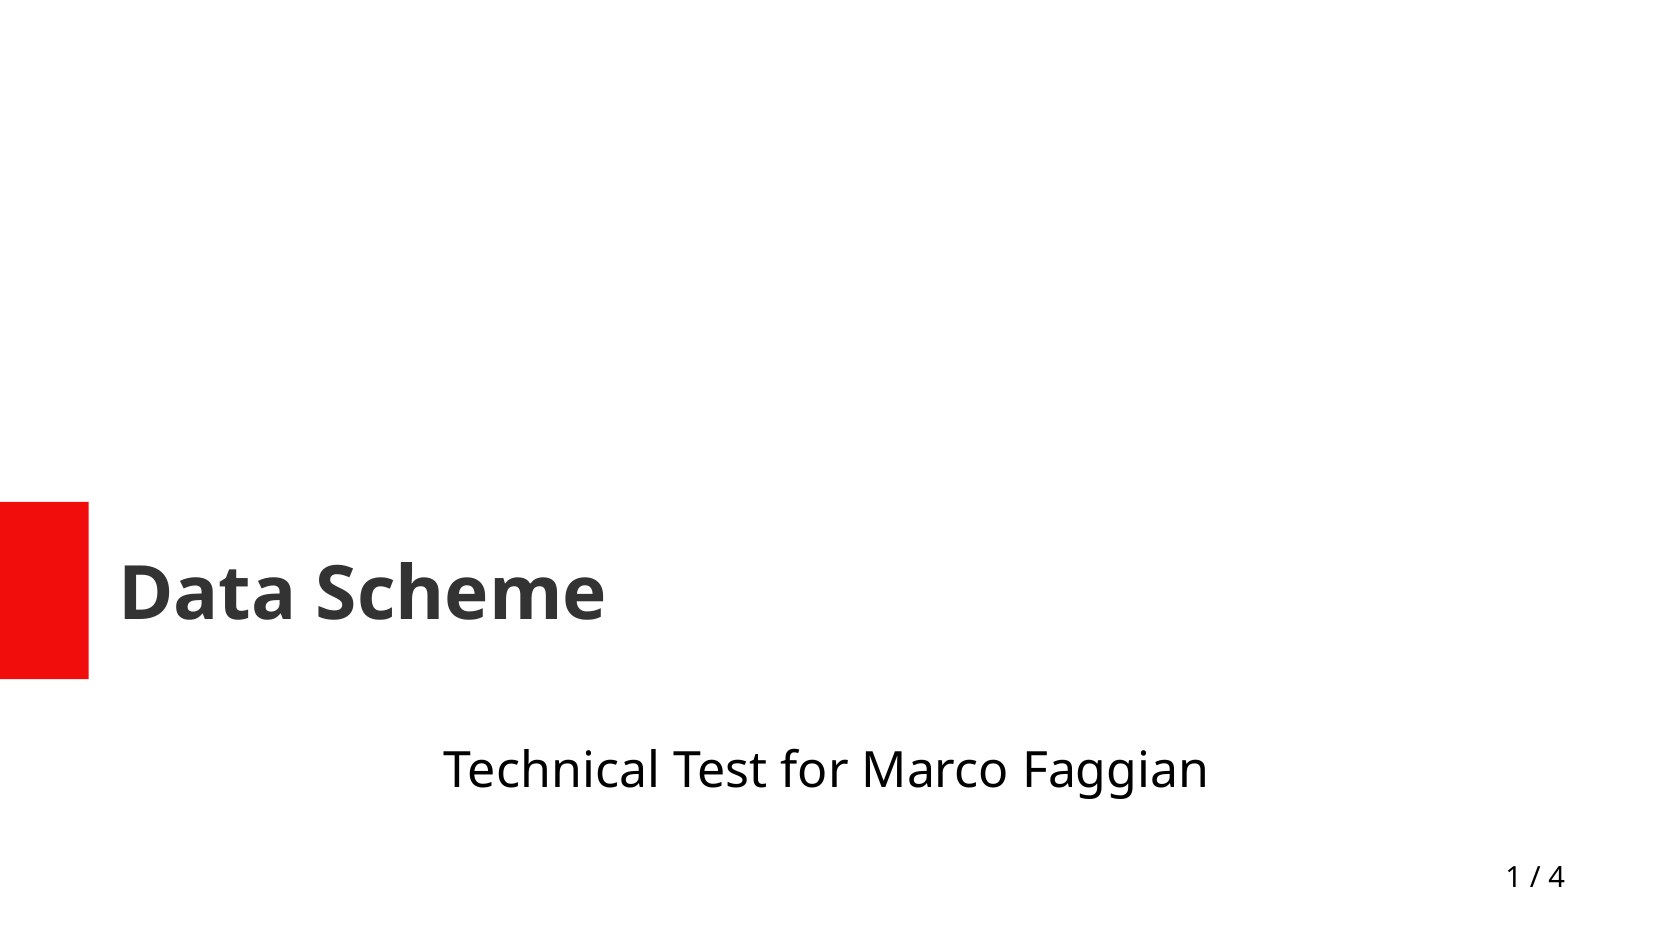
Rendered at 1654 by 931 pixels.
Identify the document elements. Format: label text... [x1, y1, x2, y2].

title Data Scheme [118, 501, 1536, 680]
subtitle Technical Test for Marco Faggian [118, 708, 1536, 827]
